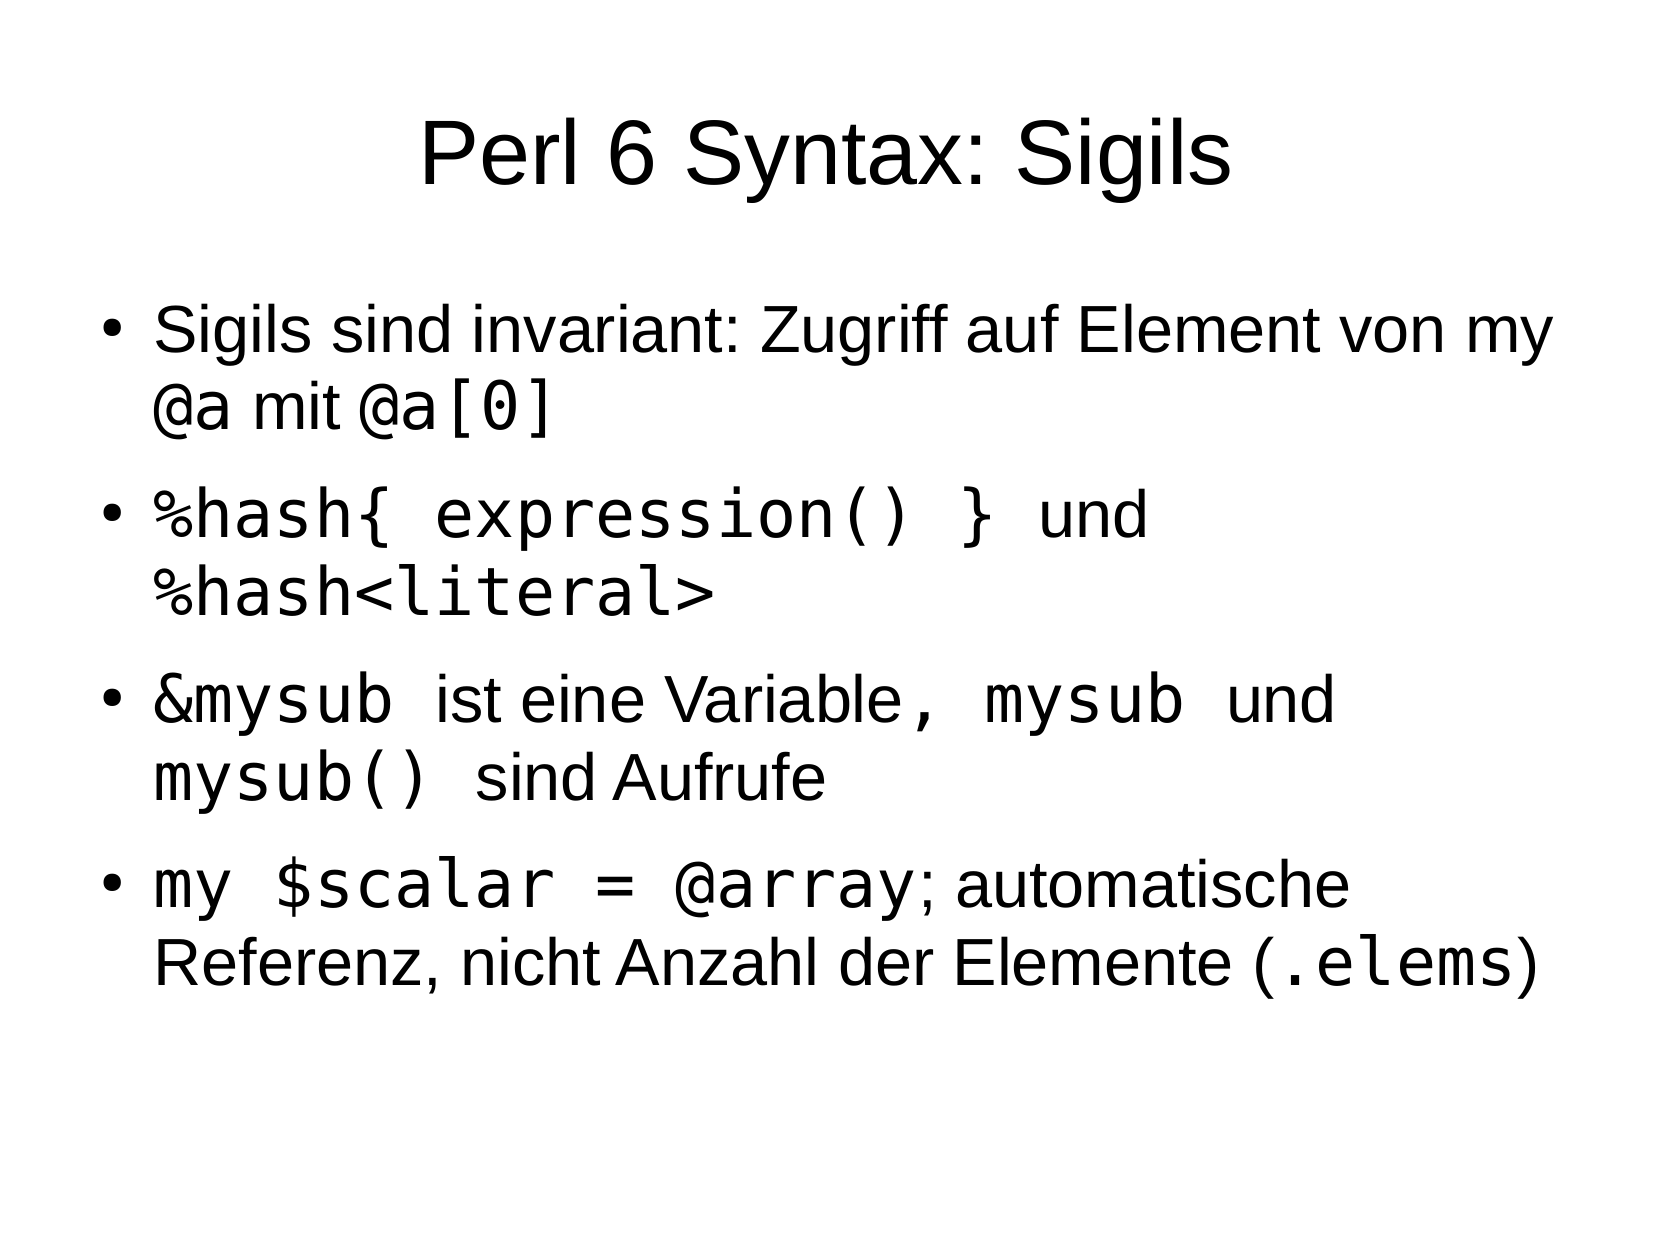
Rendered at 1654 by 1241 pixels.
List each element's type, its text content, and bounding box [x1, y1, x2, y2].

list Sigils sind invariant: Zugriff auf Element von my @a mit @a[0] %hash{ expression() } und %hash<literal> &mysub ist eine Variable, mysub und mysub() sind Aufrufe my $scalar = @array; automatische Referenz, nicht Anzahl der Elemente (.elems) [82, 290, 1571, 1010]
title Perl 6 Syntax: Sigils [82, 49, 1571, 257]
